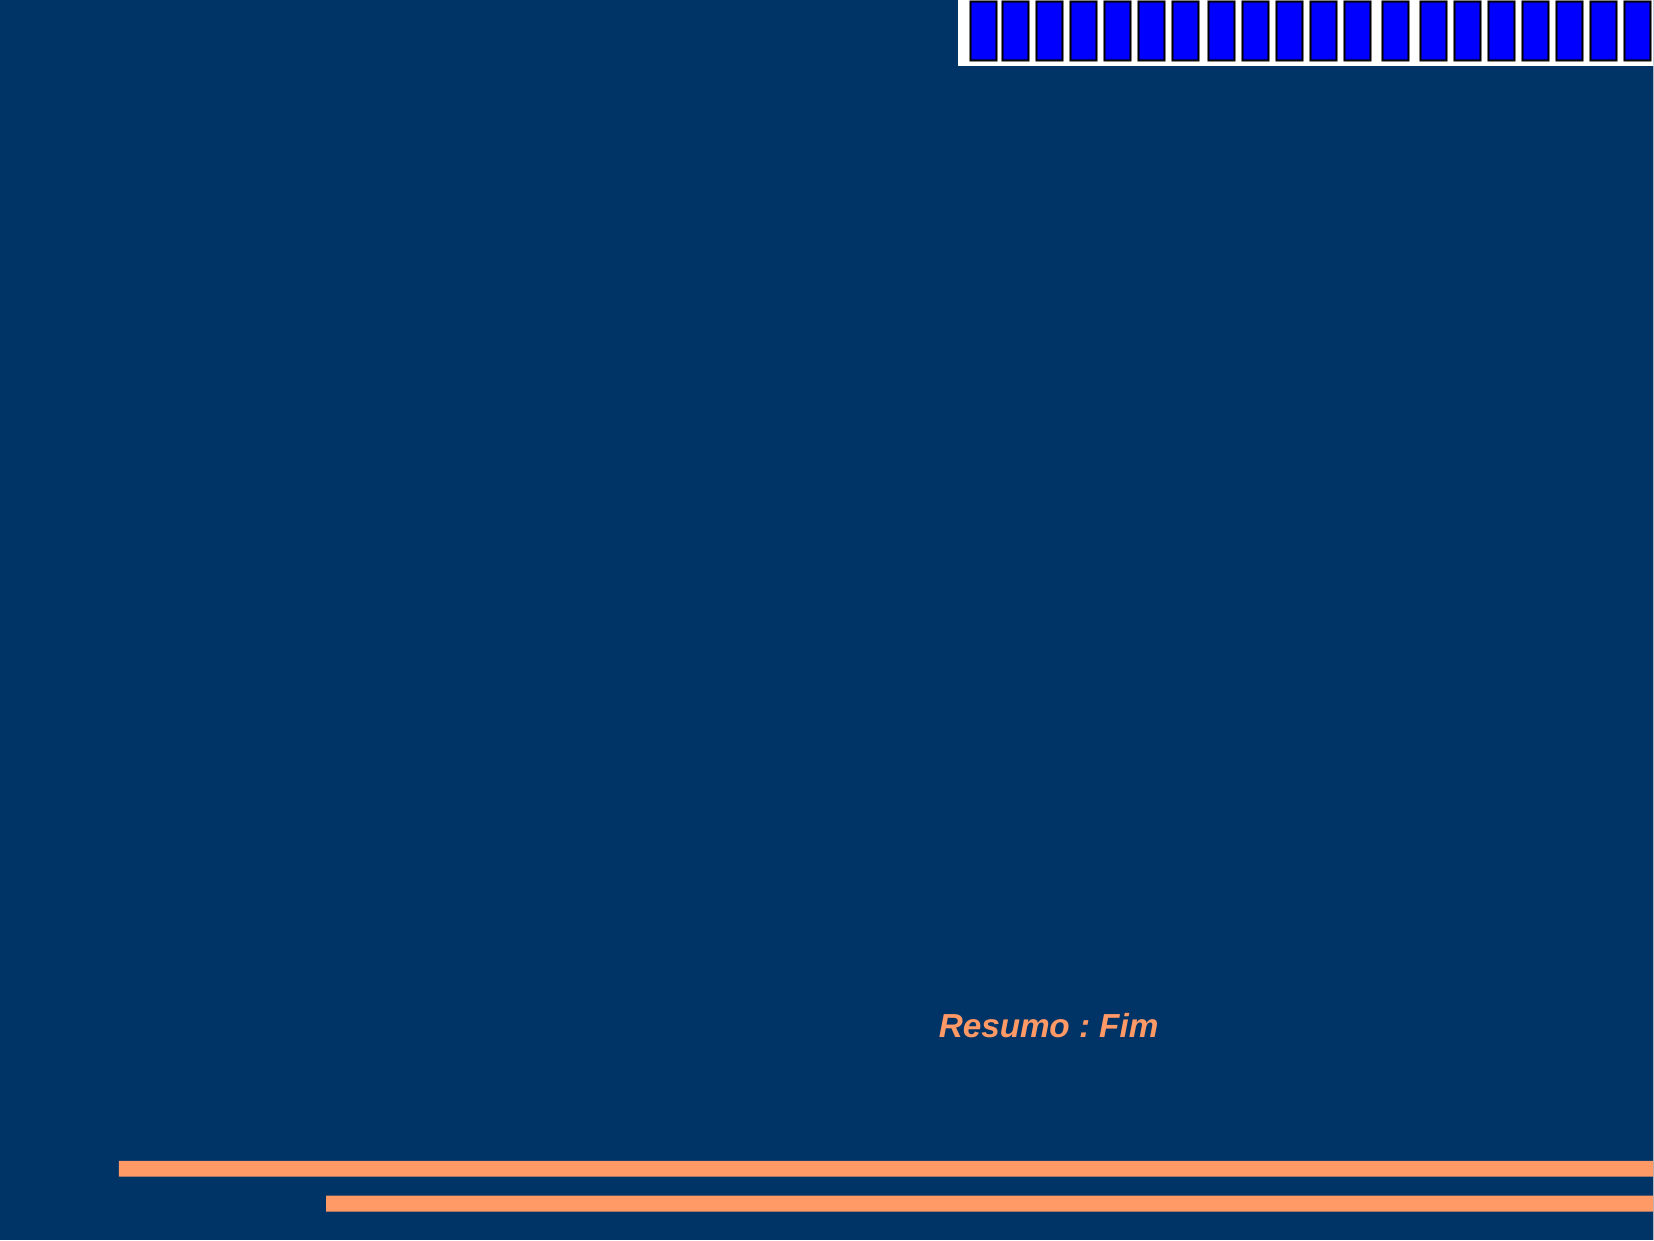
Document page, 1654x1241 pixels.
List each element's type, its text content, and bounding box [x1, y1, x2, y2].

title Resumo : Fim [938, 929, 1615, 1123]
picture [958, 0, 1654, 66]
